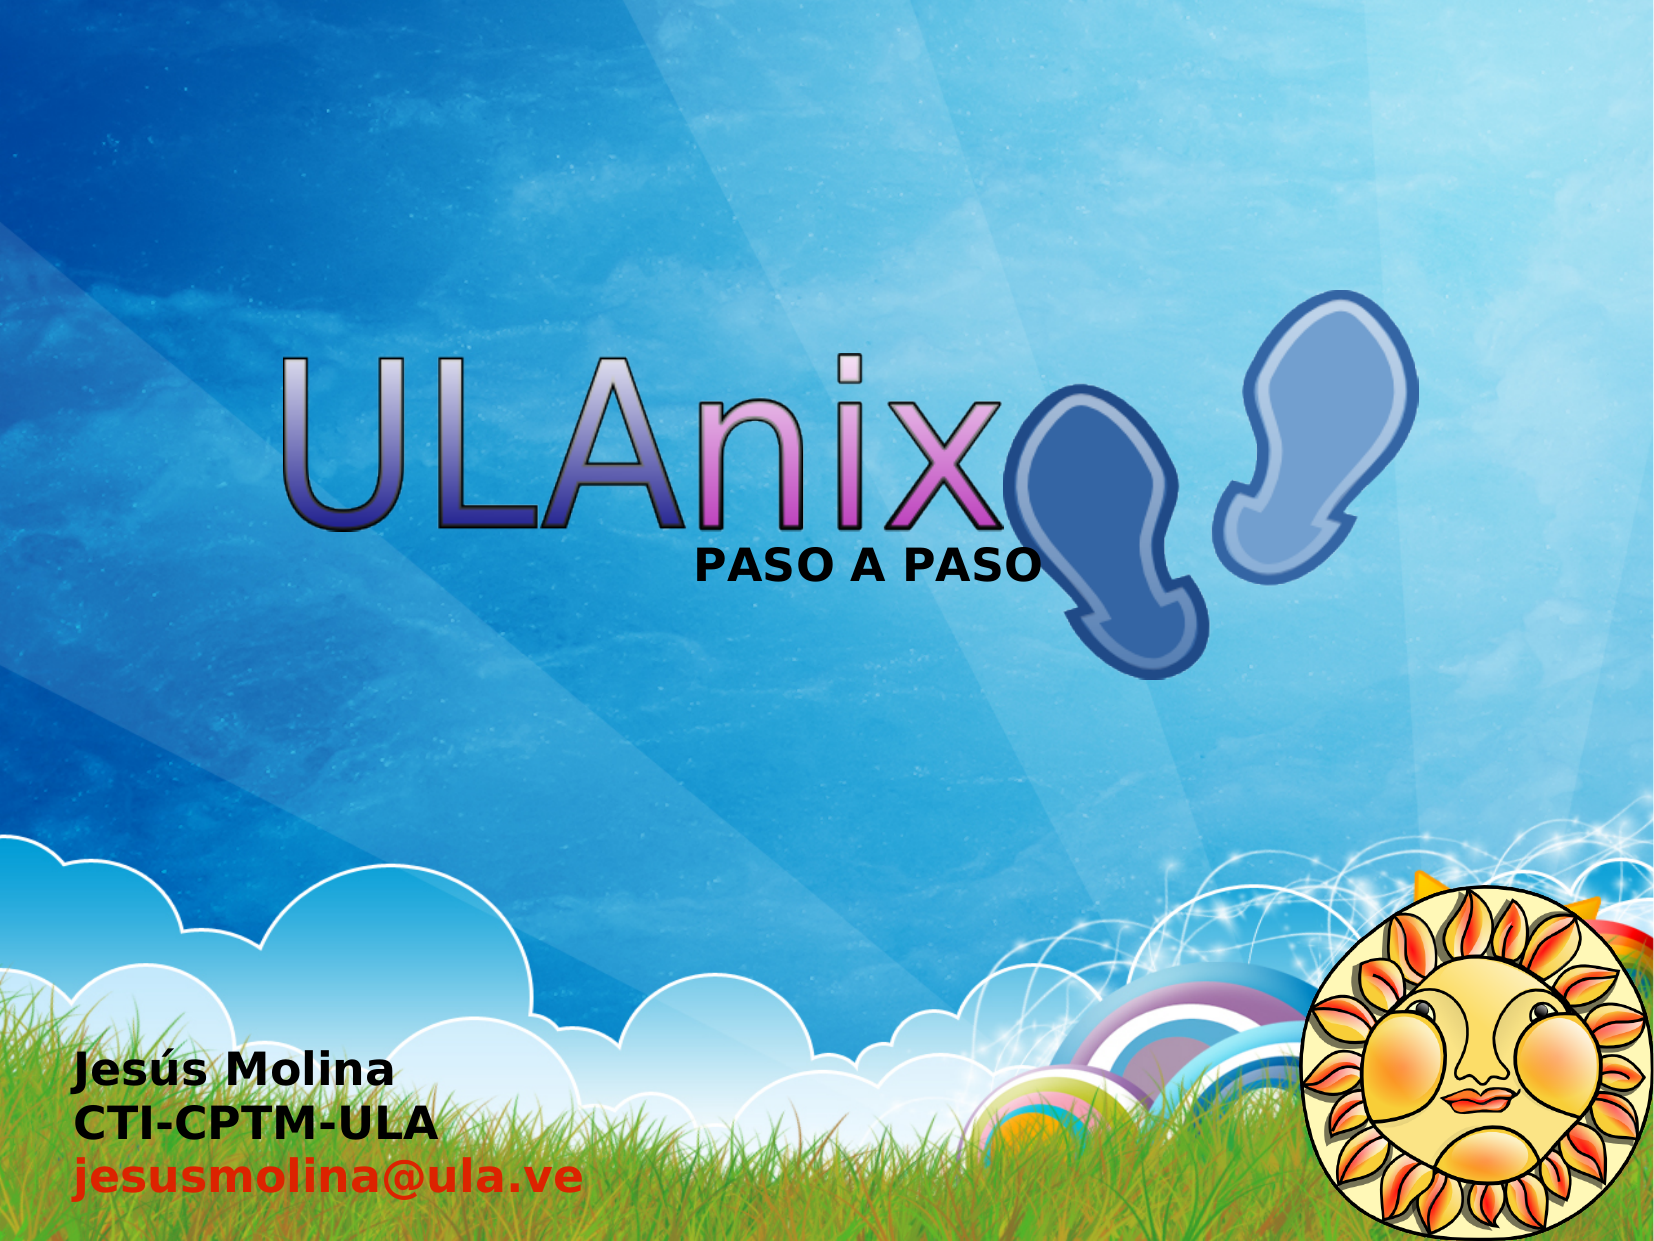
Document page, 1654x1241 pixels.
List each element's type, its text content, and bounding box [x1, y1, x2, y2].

text_box PASO A PASO [679, 531, 1063, 600]
text_box Jesús Molina CTI-CPTM-ULA jesusmolina@ula.ve [59, 1036, 827, 1211]
picture [0, 0, 1654, 1241]
